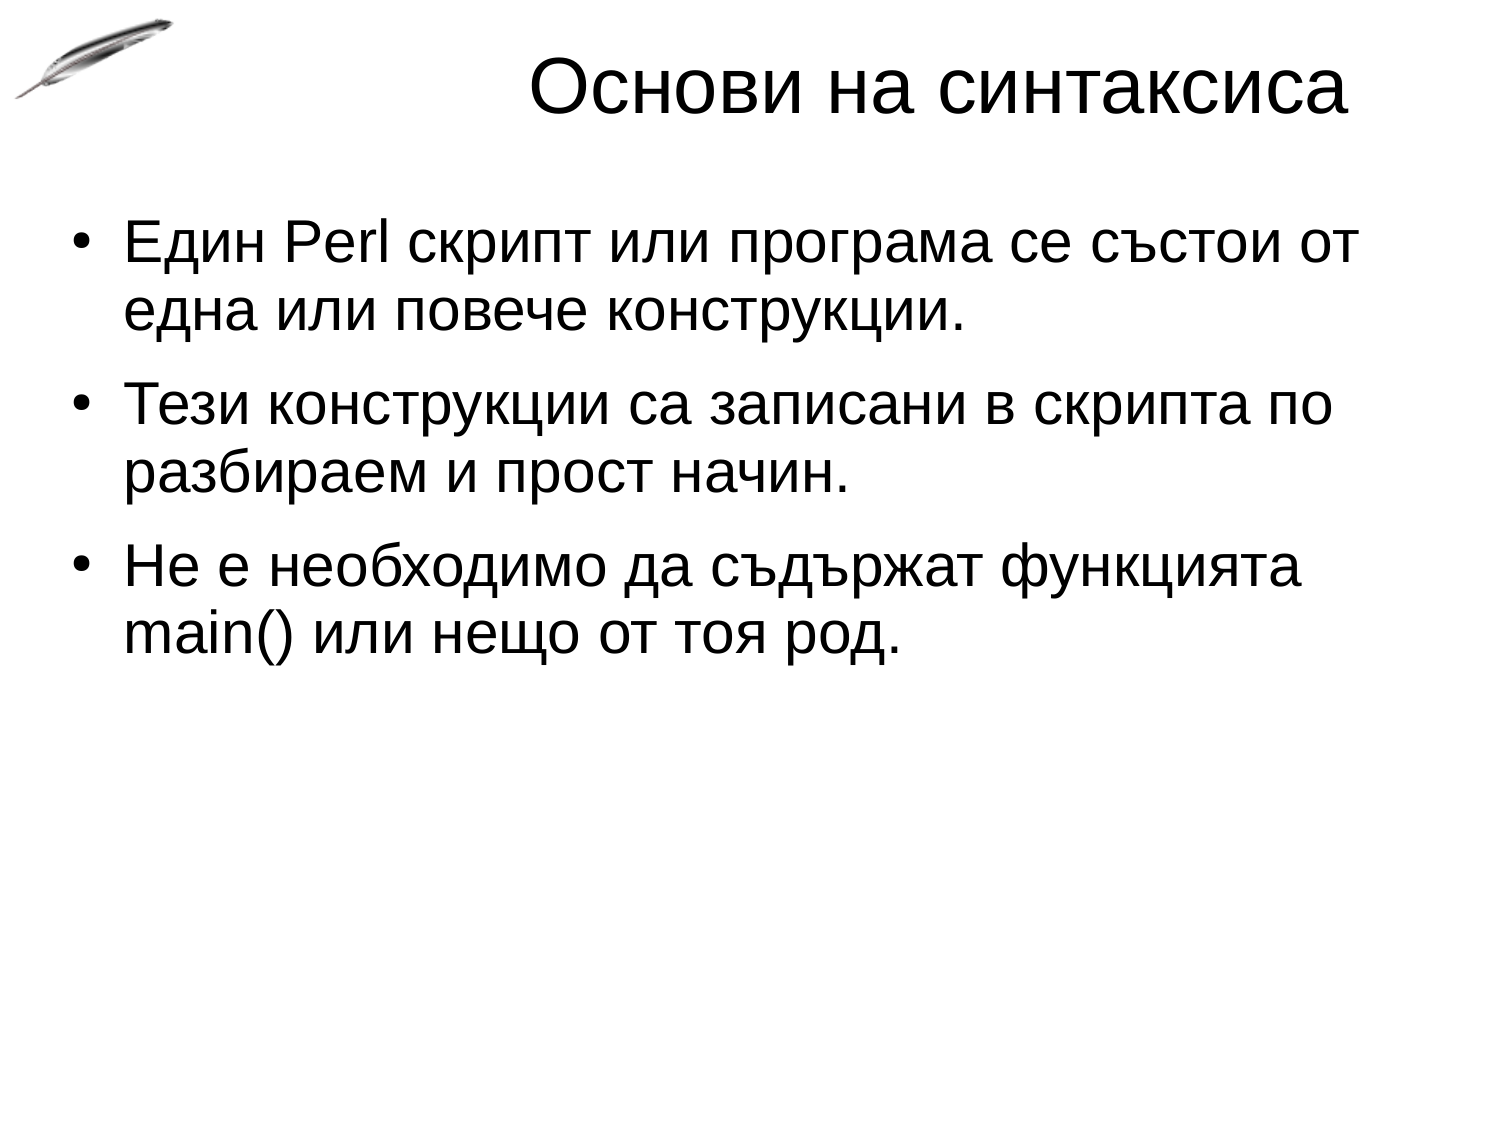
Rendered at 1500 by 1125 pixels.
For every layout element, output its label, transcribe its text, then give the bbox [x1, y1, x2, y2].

picture [11, 17, 179, 101]
list Един Perl скрипт или програма се състои от една или повече конструкции. Тези конструкции са записани в скрипта по разбираем и прост начин. Не е необходимо да съдържат функцията main() или нещо от тоя род. [53, 207, 1447, 1084]
title Основи на синтаксиса [419, 0, 1459, 176]
